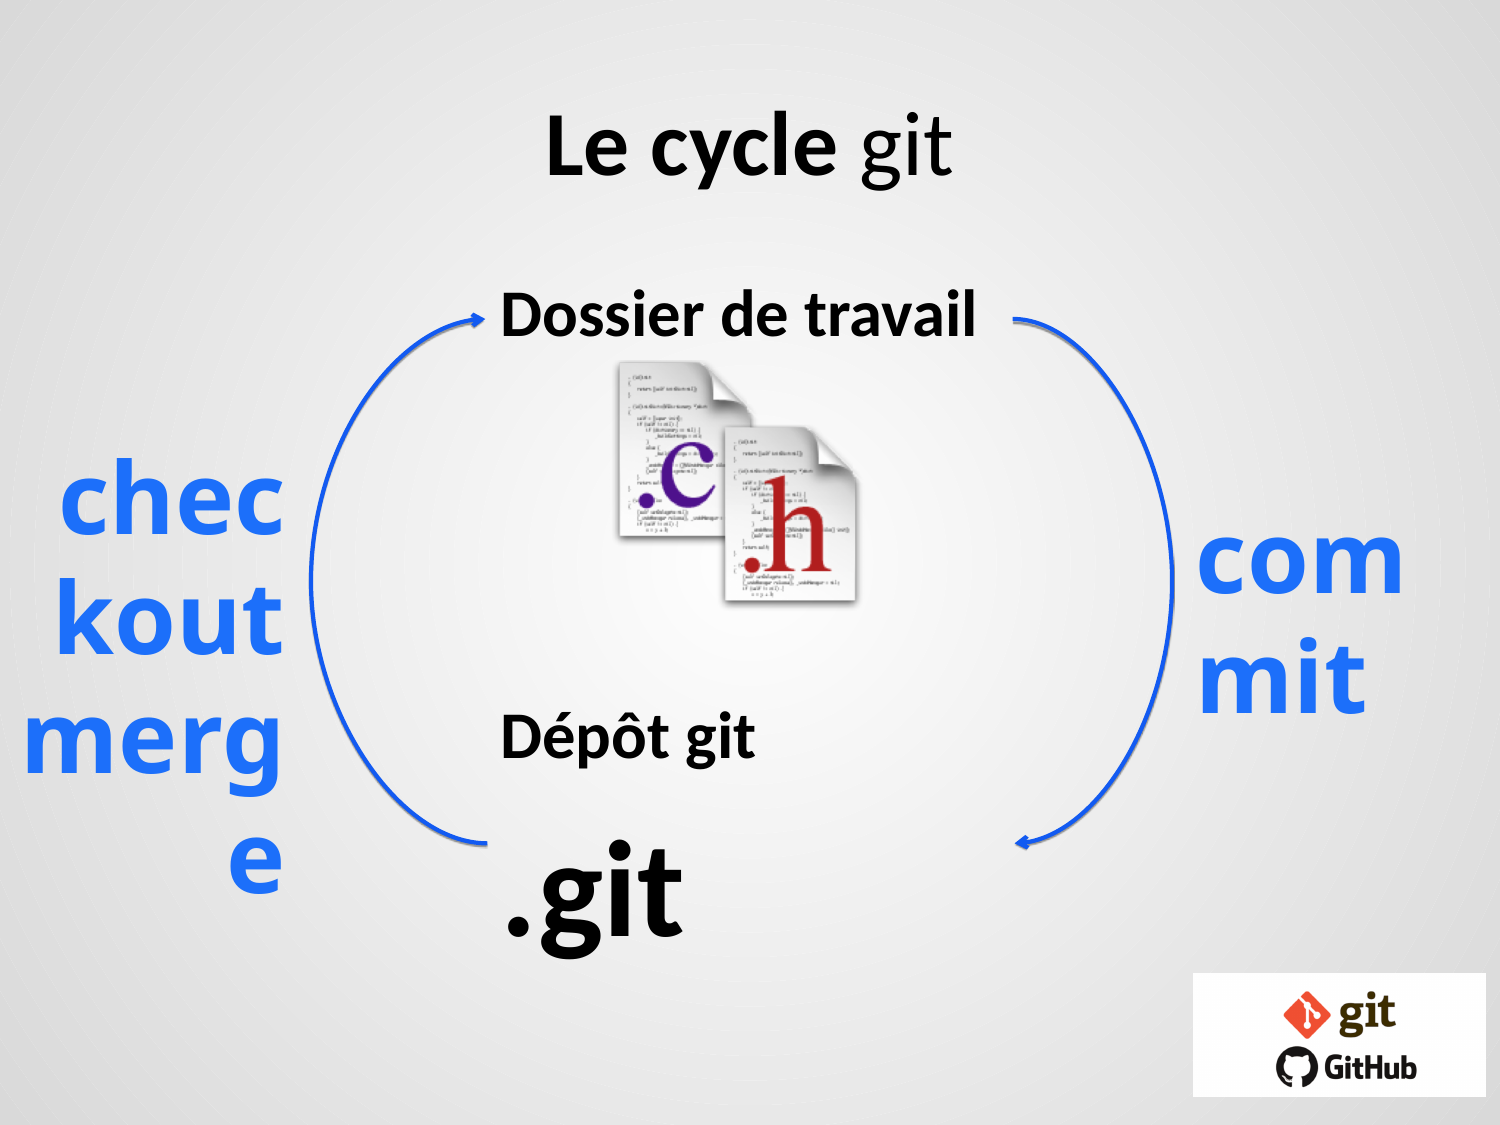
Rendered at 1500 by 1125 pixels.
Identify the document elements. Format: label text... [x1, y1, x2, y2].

list Dossier de travail [485, 262, 1013, 376]
picture [590, 360, 883, 612]
title Le cycle git [75, 45, 1425, 233]
text_box commit [1181, 485, 1482, 741]
text_box checkout merge [0, 426, 301, 922]
picture [1193, 973, 1486, 1097]
text_box Dépôt git .git [485, 684, 1013, 1003]
